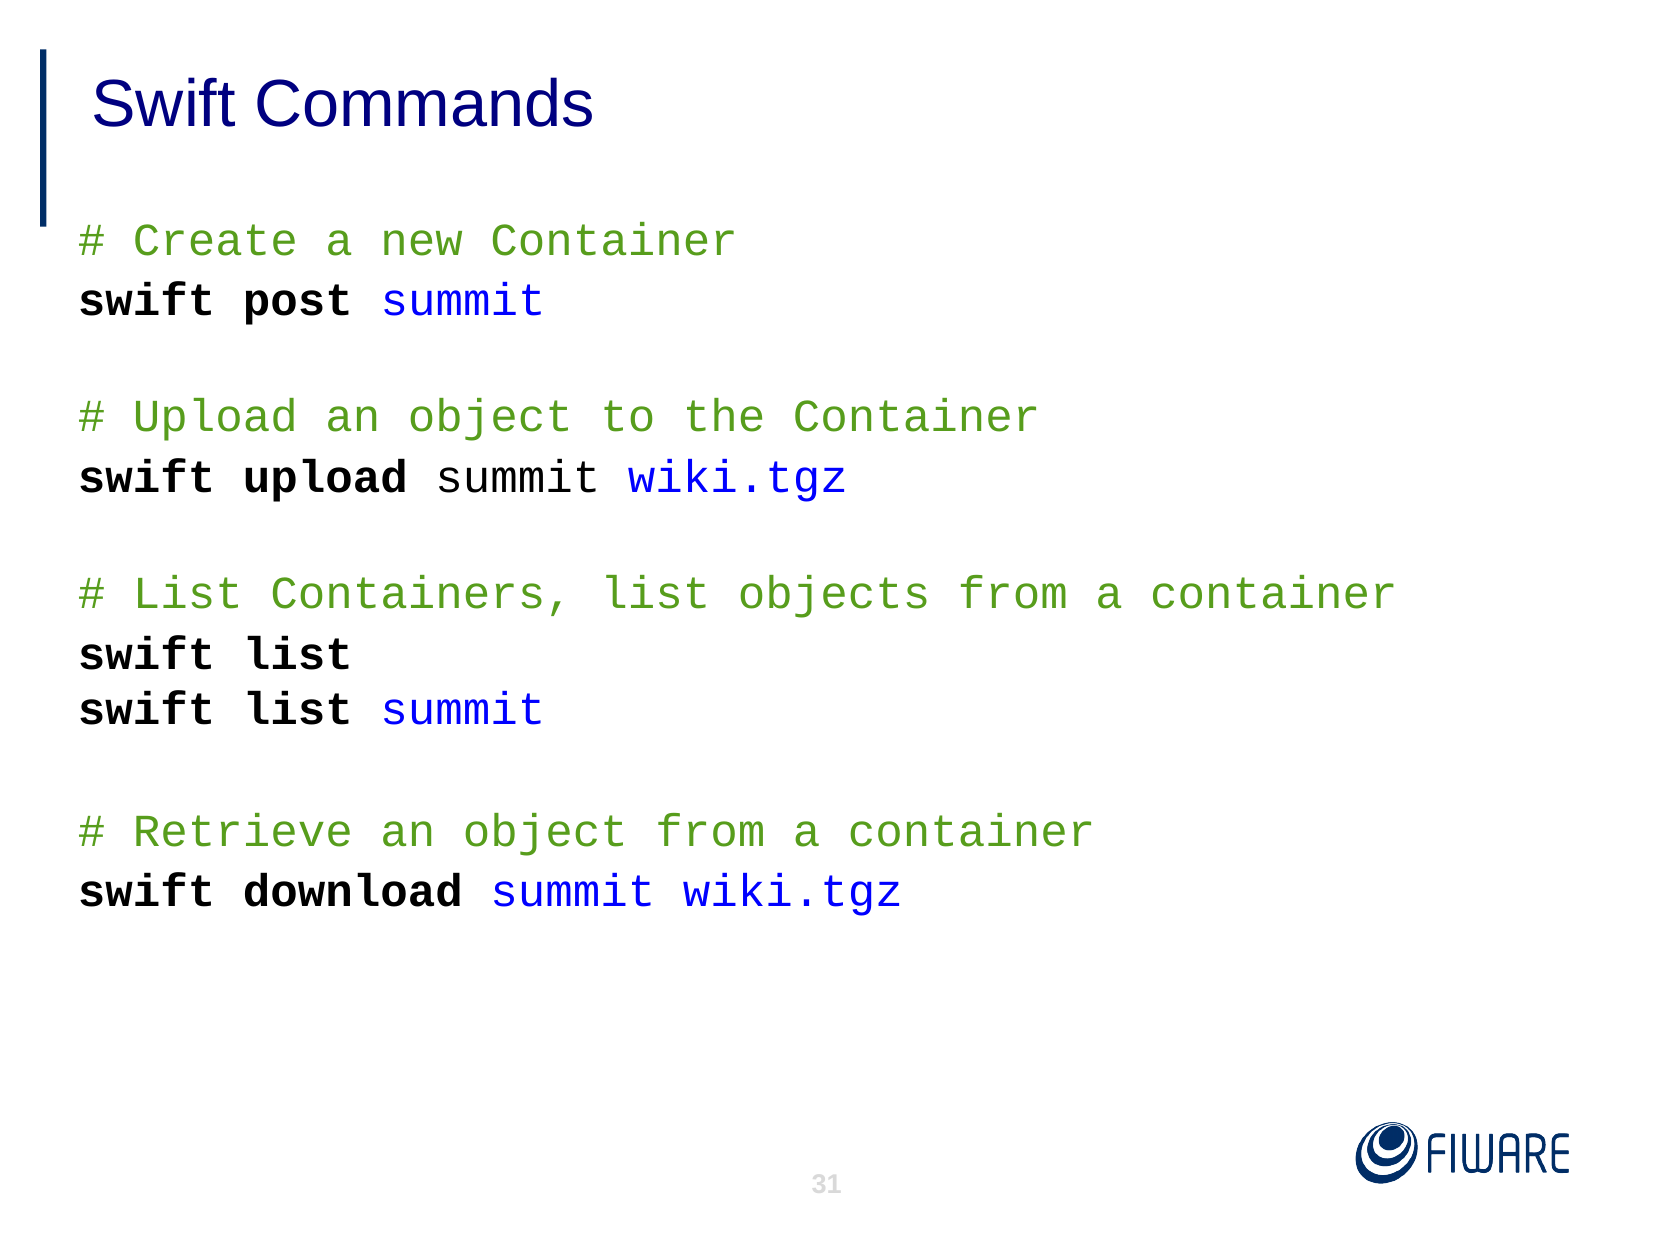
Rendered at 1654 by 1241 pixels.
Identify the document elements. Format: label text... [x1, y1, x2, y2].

text_box # Create a new Container swift post summit # Upload an object to the Container swift upload summit wiki.tgz # List Containers, list objects from a container swift list swift list summit # Retrieve an object from a container swift download summit wiki.tgz [63, 201, 1573, 1040]
title Swift Commands [76, 51, 1408, 209]
slide_number <number> [733, 1149, 921, 1216]
picture [1351, 1116, 1575, 1188]
